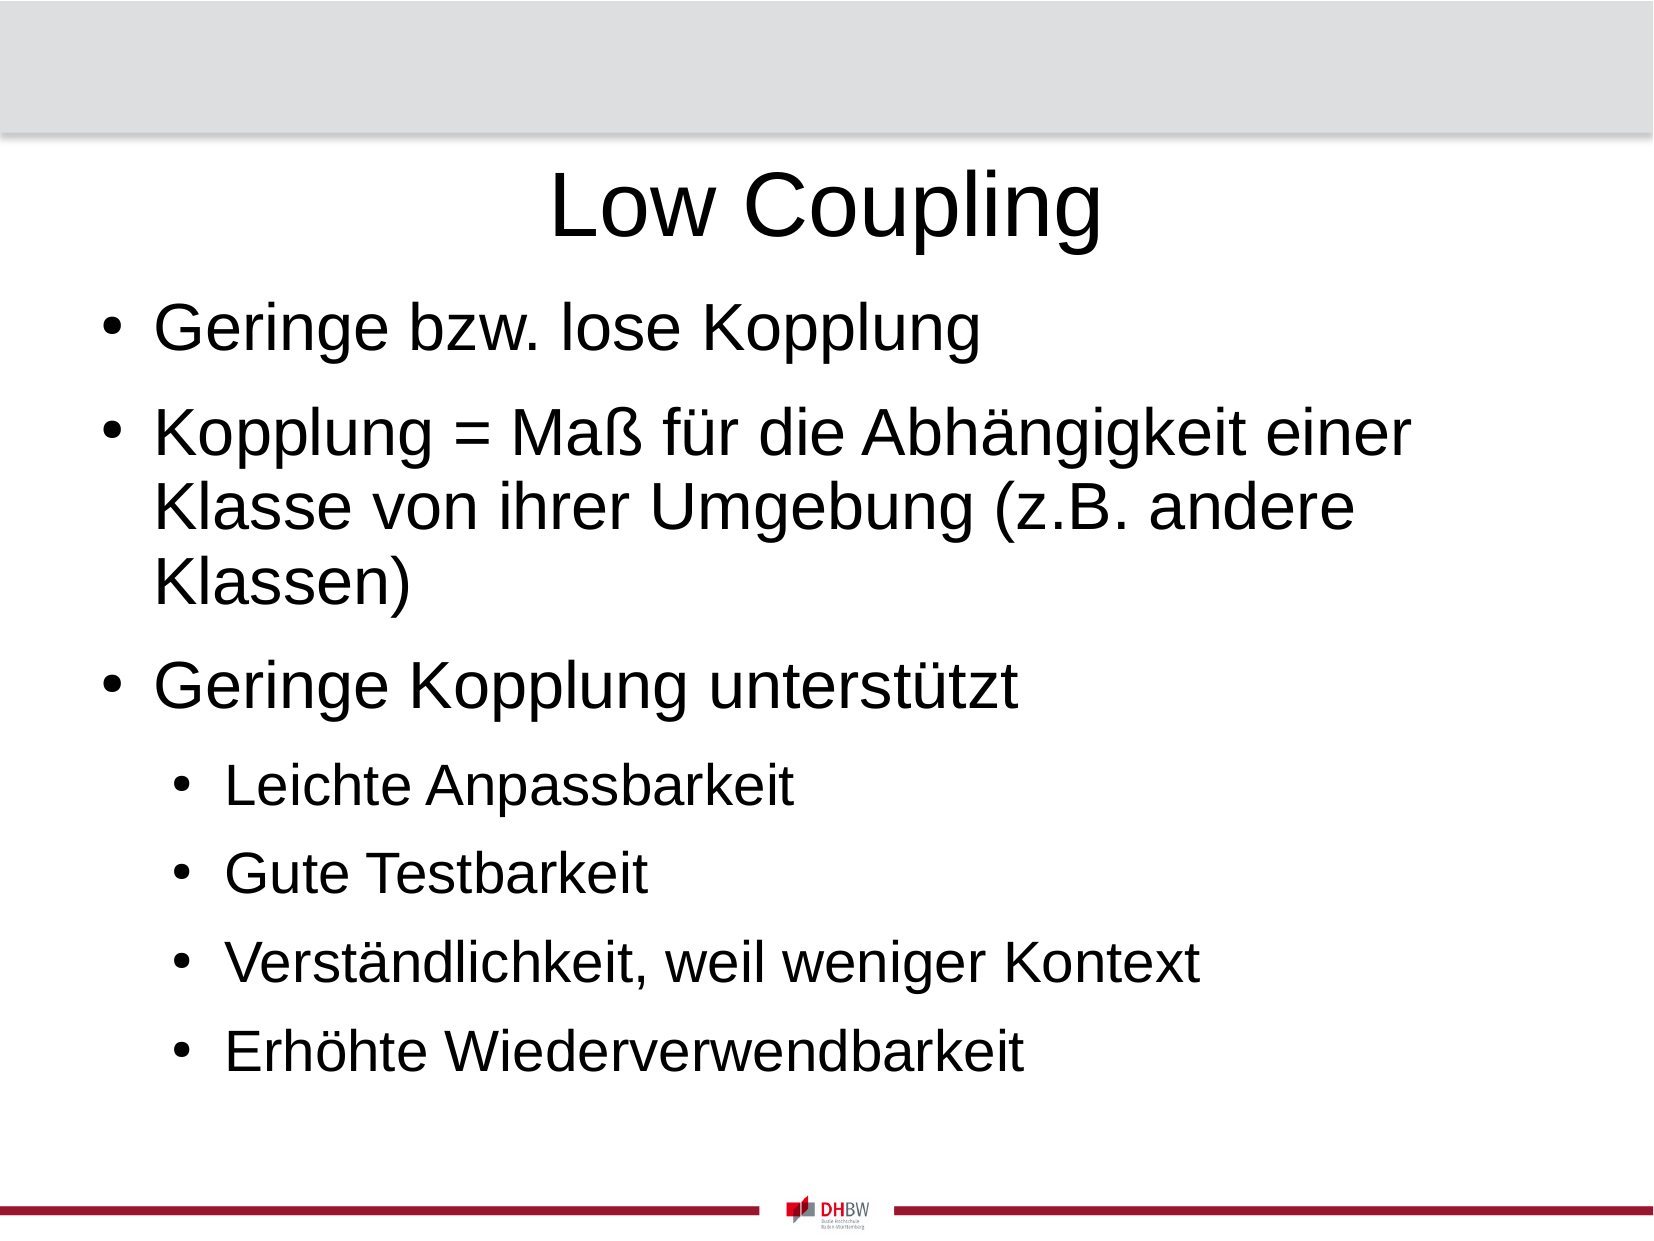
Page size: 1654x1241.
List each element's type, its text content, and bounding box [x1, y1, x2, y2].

title Low Coupling [82, 49, 1571, 257]
picture [0, 1, 1654, 1237]
list Geringe bzw. lose Kopplung Kopplung = Maß für die Abhängigkeit einer Klasse von ihrer Umgebung (z.B. andere Klassen) Geringe Kopplung unterstützt Leichte Anpassbarkeit Gute Testbarkeit Verständlichkeit, weil weniger Kontext Erhöhte Wiederverwendbarkeit [82, 290, 1571, 1084]
